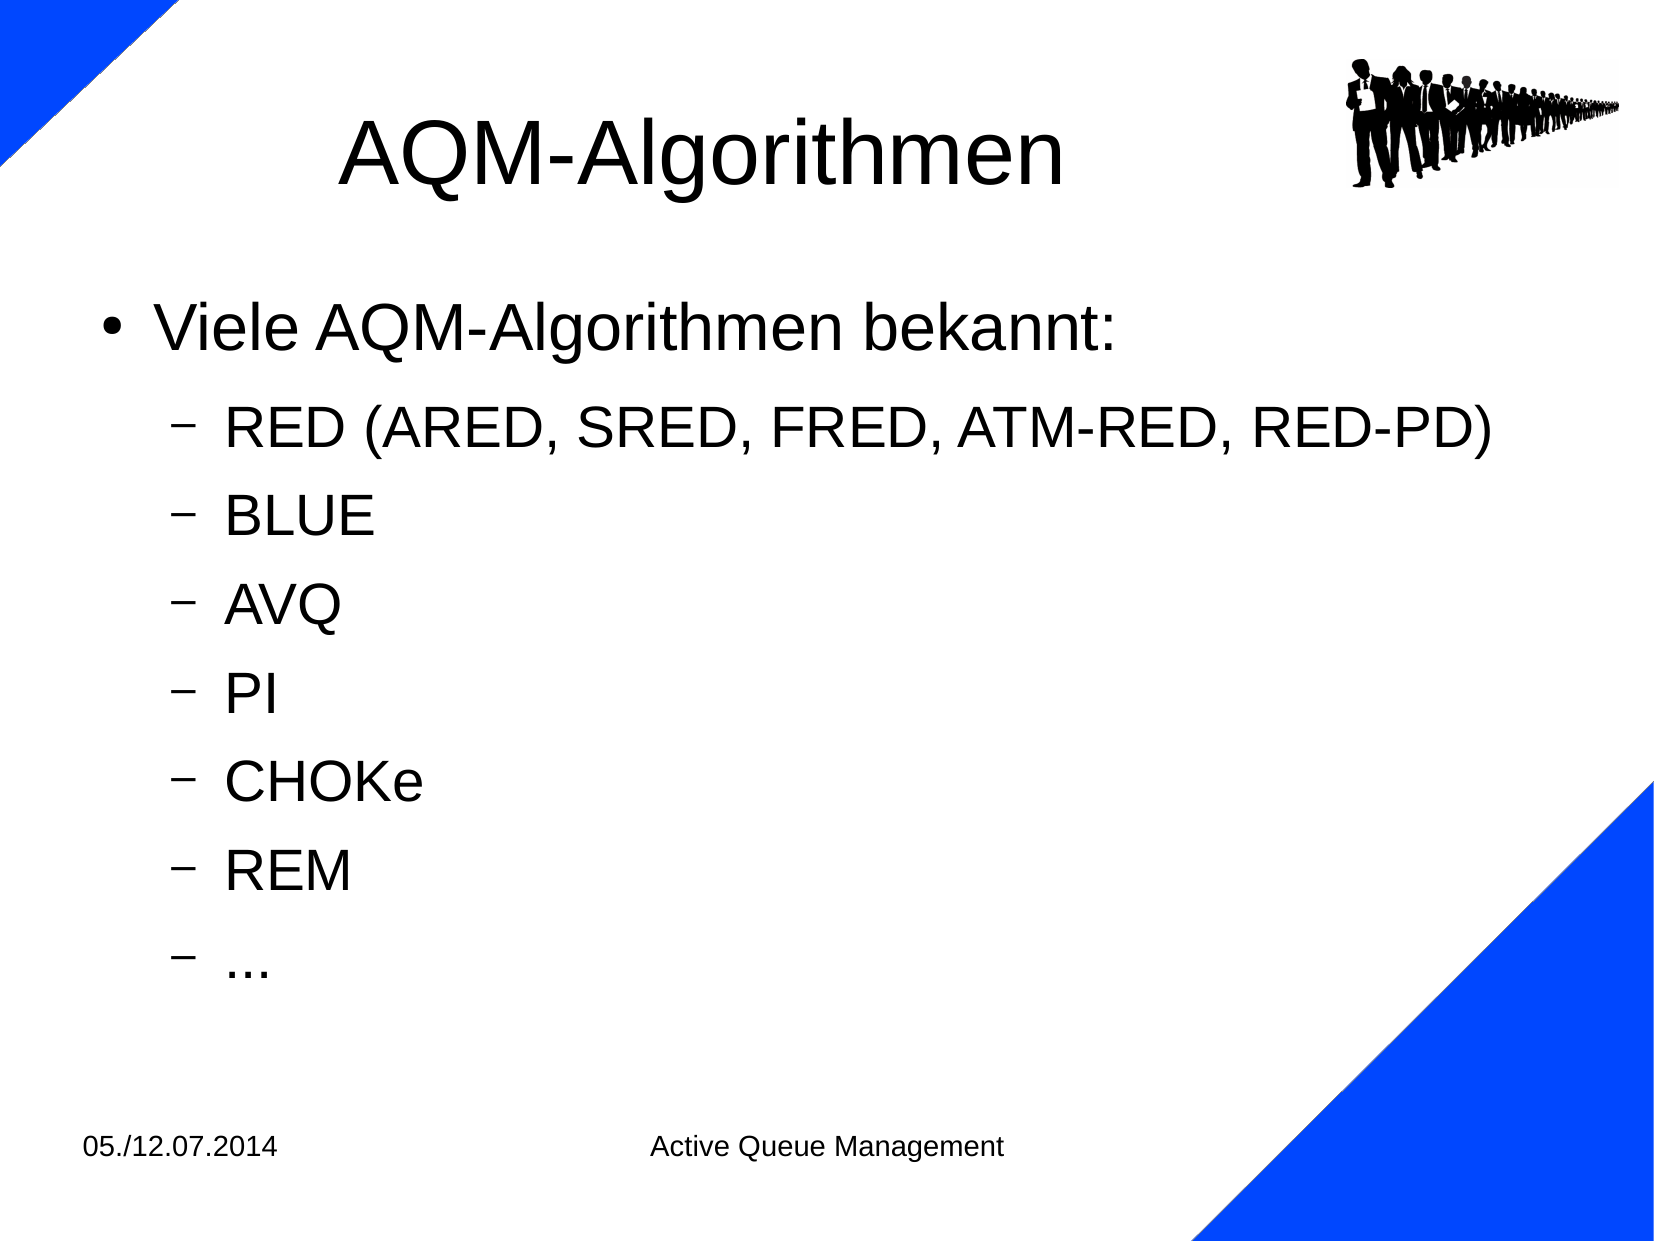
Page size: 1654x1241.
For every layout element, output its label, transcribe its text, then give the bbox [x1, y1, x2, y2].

title AQM-Algorithmen [82, 49, 1323, 257]
picture [1346, 59, 1619, 188]
list Viele AQM-Algorithmen bekannt: RED (ARED, SRED, FRED, ATM-RED, RED-PD) BLUE AVQ PI CHOKe REM ... [82, 290, 1571, 1010]
